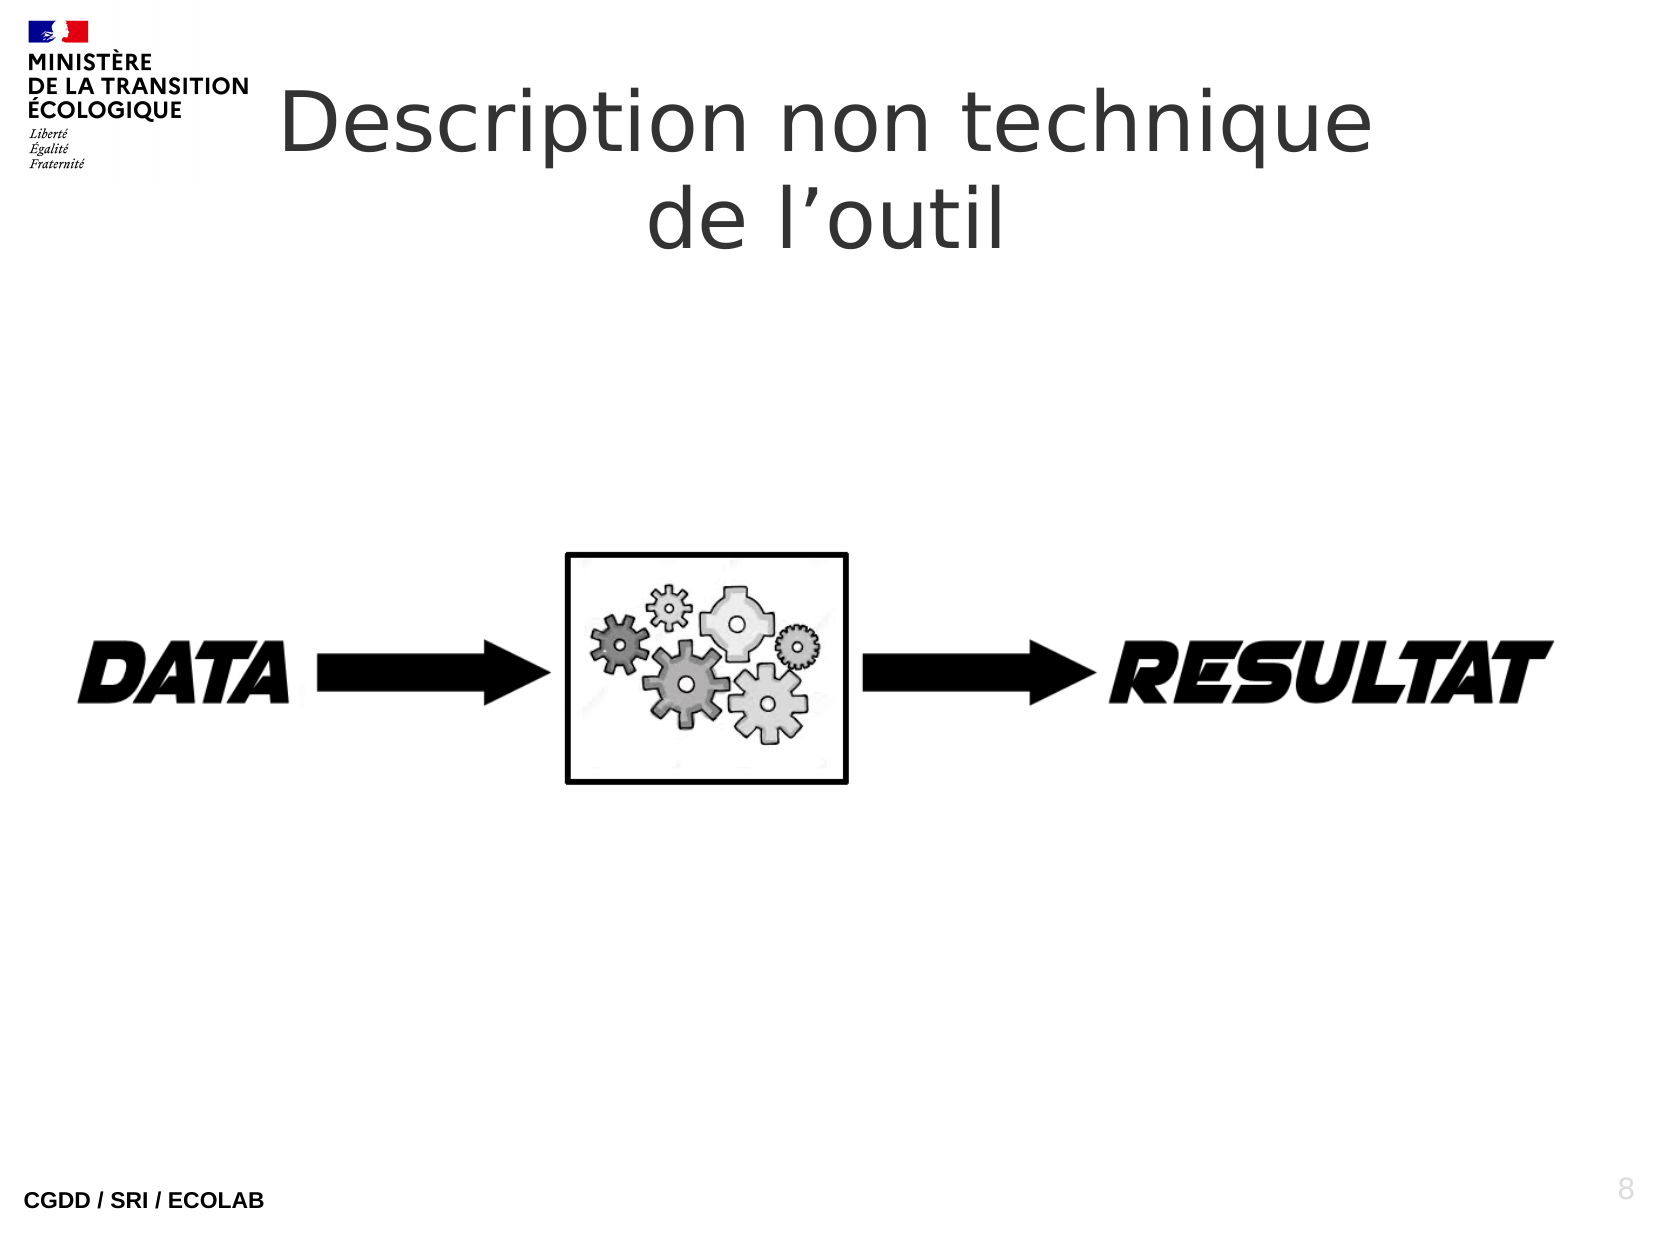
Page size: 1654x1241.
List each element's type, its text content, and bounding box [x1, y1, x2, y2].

picture [71, 545, 1560, 792]
picture [7, 0, 272, 190]
title Description non technique de l’outil [114, 73, 1539, 271]
